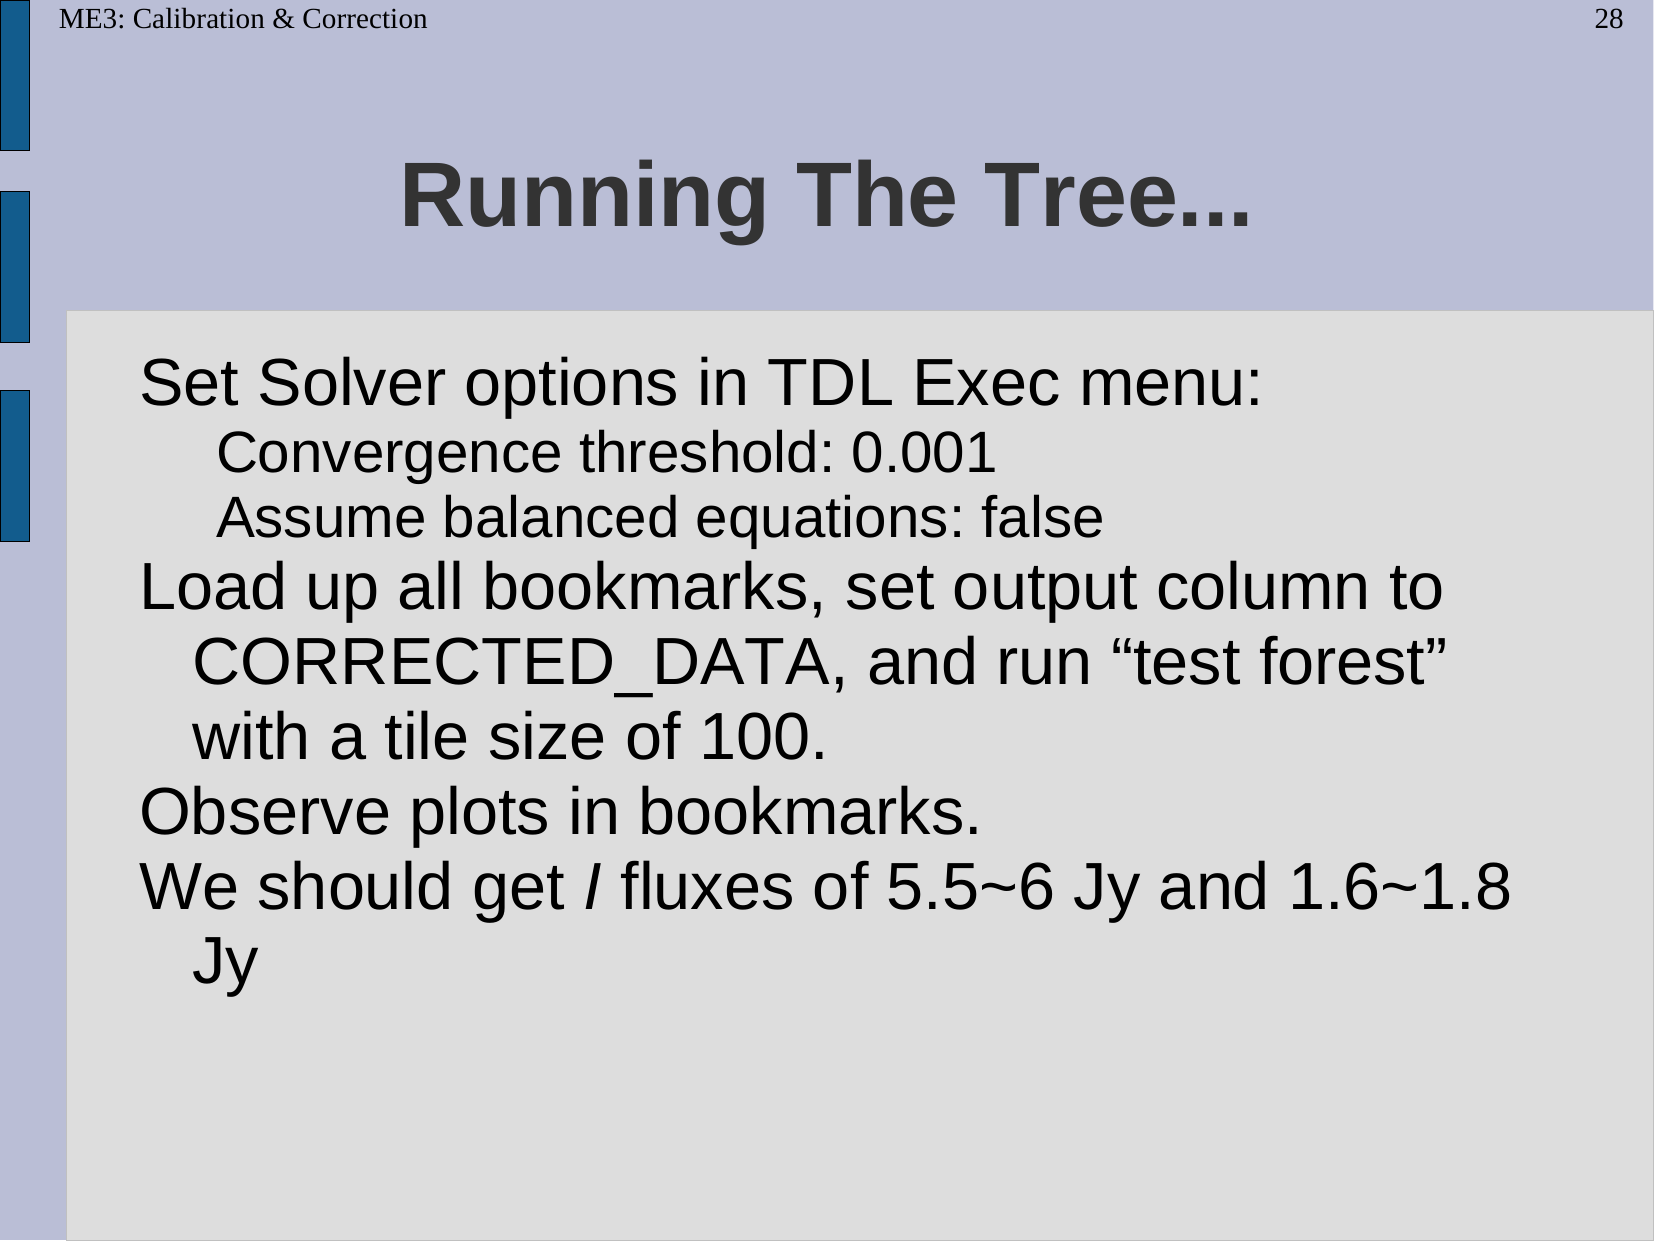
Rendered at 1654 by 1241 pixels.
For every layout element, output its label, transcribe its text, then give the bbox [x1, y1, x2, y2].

title Running The Tree... [121, 98, 1534, 291]
list Set Solver options in TDL Exec menu: Convergence threshold: 0.001 Assume balanced equations: false Load up all bookmarks, set output column to CORRECTED_DATA, and run “test forest” with a tile size of 100. Observe plots in bookmarks. We should get I fluxes of 5.5~6 Jy and 1.6~1.8 Jy [121, 344, 1534, 1112]
